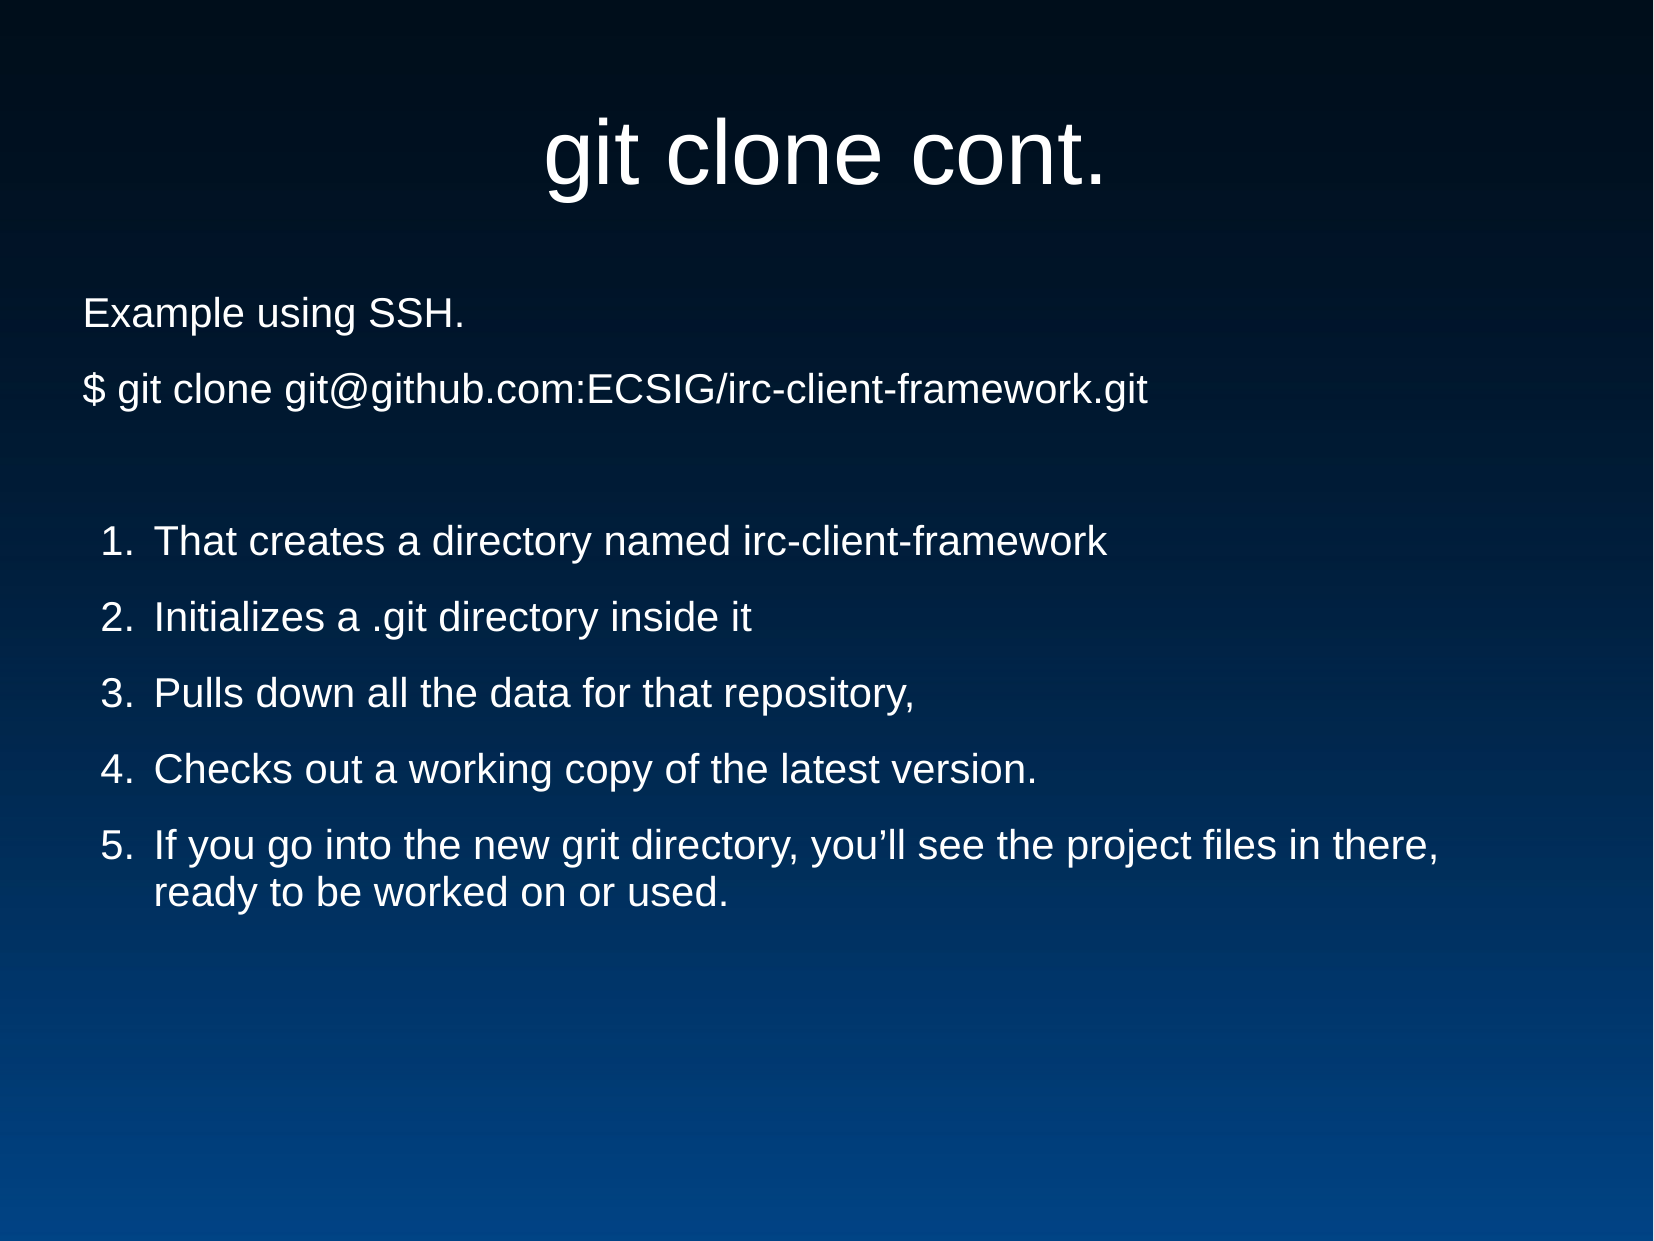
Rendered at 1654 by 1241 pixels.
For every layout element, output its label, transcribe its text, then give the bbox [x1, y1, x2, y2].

list Example using SSH. $ git clone git@github.com:ECSIG/irc-client-framework.git That creates a directory named irc-client-framework Initializes a .git directory inside it Pulls down all the data for that repository, Checks out a working copy of the latest version. If you go into the new grit directory, you’ll see the project files in there, ready to be worked on or used. [82, 290, 1538, 1010]
picture [0, 0, 1654, 1241]
title git clone cont. [82, 49, 1571, 257]
